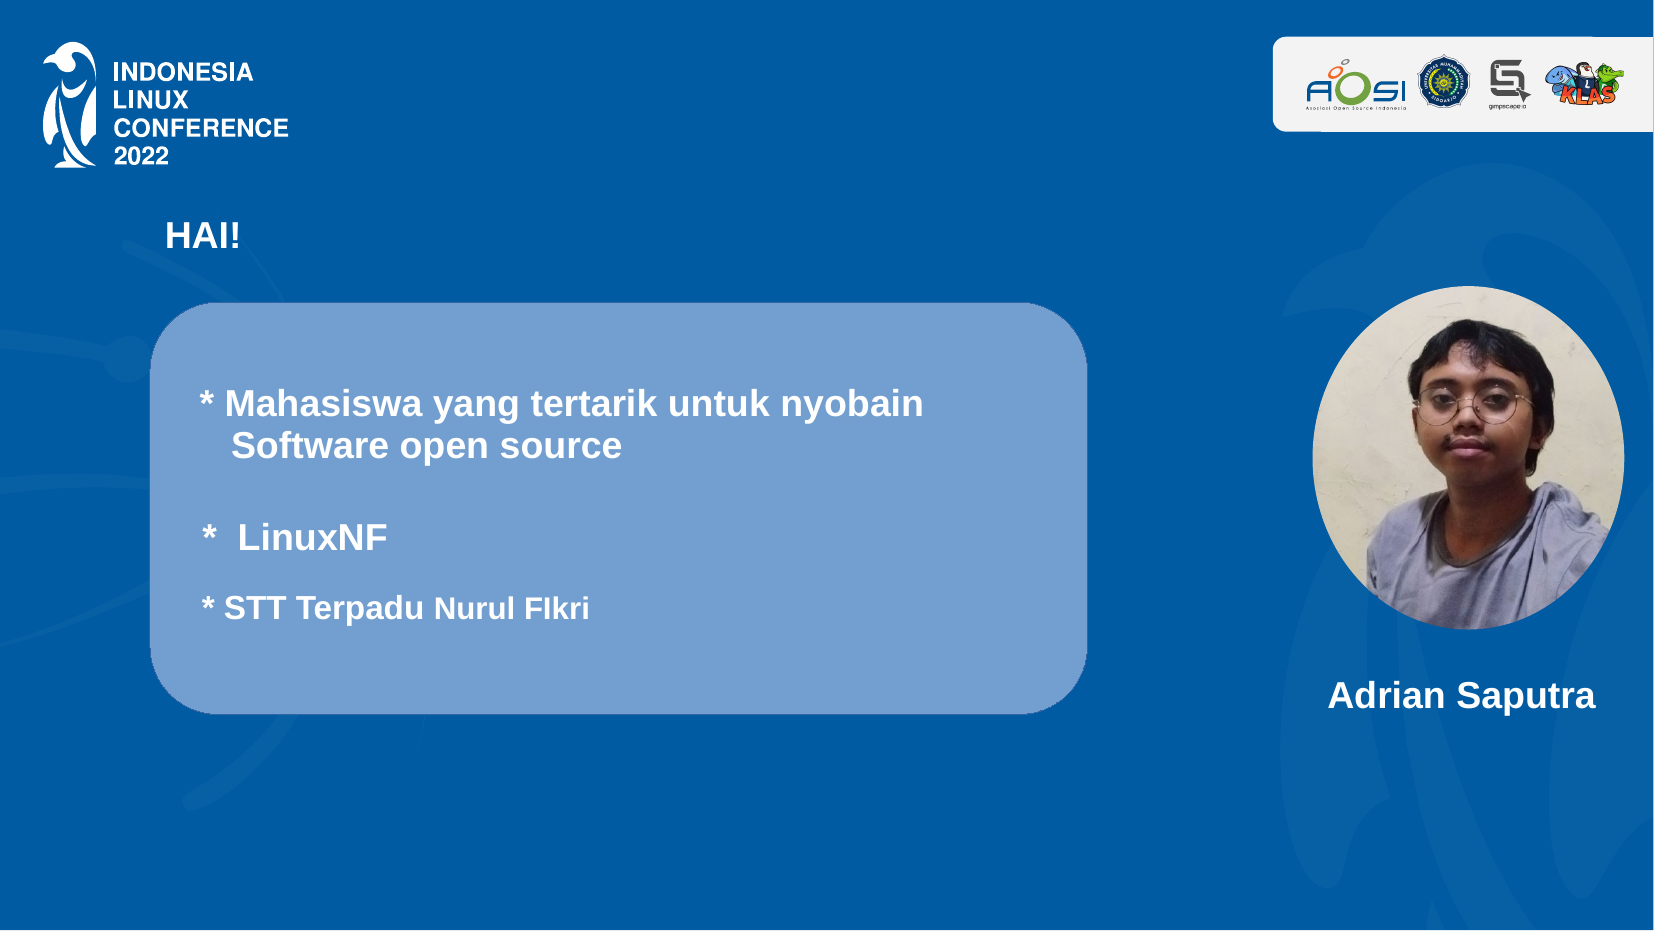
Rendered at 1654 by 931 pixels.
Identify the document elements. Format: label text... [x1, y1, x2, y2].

picture [1417, 54, 1471, 108]
text_box * STT Terpadu Nurul FIkri [187, 582, 606, 652]
text_box * Mahasiswa yang tertarik untuk nyobain Software open source [184, 375, 1072, 496]
text_box HAI! [150, 207, 257, 265]
text_box [1312, 286, 1625, 630]
text_box [149, 302, 1088, 715]
text_box * LinuxNF [187, 509, 576, 579]
text_box Adrian Saputra [1312, 667, 1611, 724]
picture [1545, 62, 1624, 105]
